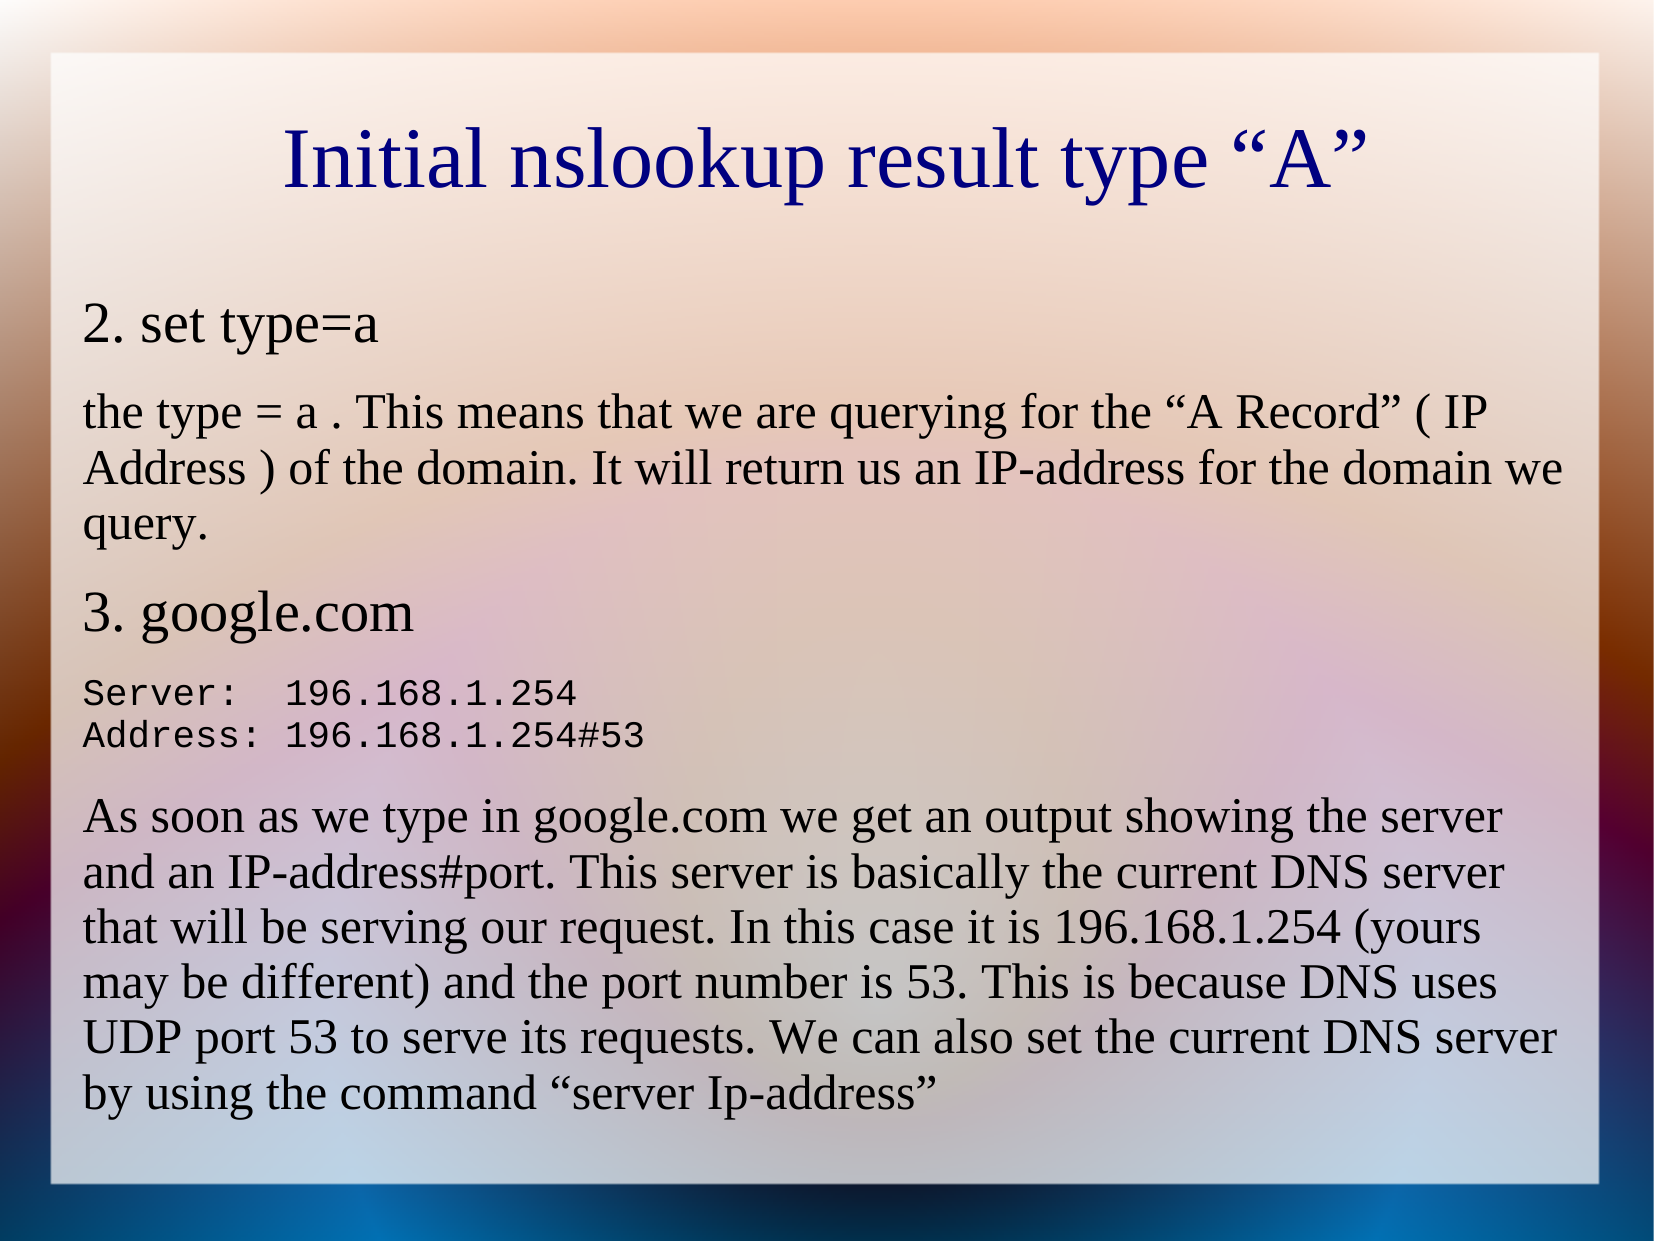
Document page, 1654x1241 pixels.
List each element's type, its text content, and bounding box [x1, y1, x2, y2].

picture [0, 0, 1654, 1241]
list 2. set type=a the type = a . This means that we are querying for the “A Record” ( IP Address ) of the domain. It will return us an IP-address for the domain we query. 3. google.com Server: 196.168.1.254 Address: 196.168.1.254#53 As soon as we type in google.com we get an output showing the server and an IP-address#port. This server is basically the current DNS server that will be serving our request. In this case it is 196.168.1.254 (yours may be different) and the port number is 53. This is because DNS uses UDP port 53 to serve its requests. We can also set the current DNS server by using the command “server Ip-address” [82, 290, 1571, 1212]
title Initial nslookup result type “A” [82, 55, 1571, 263]
